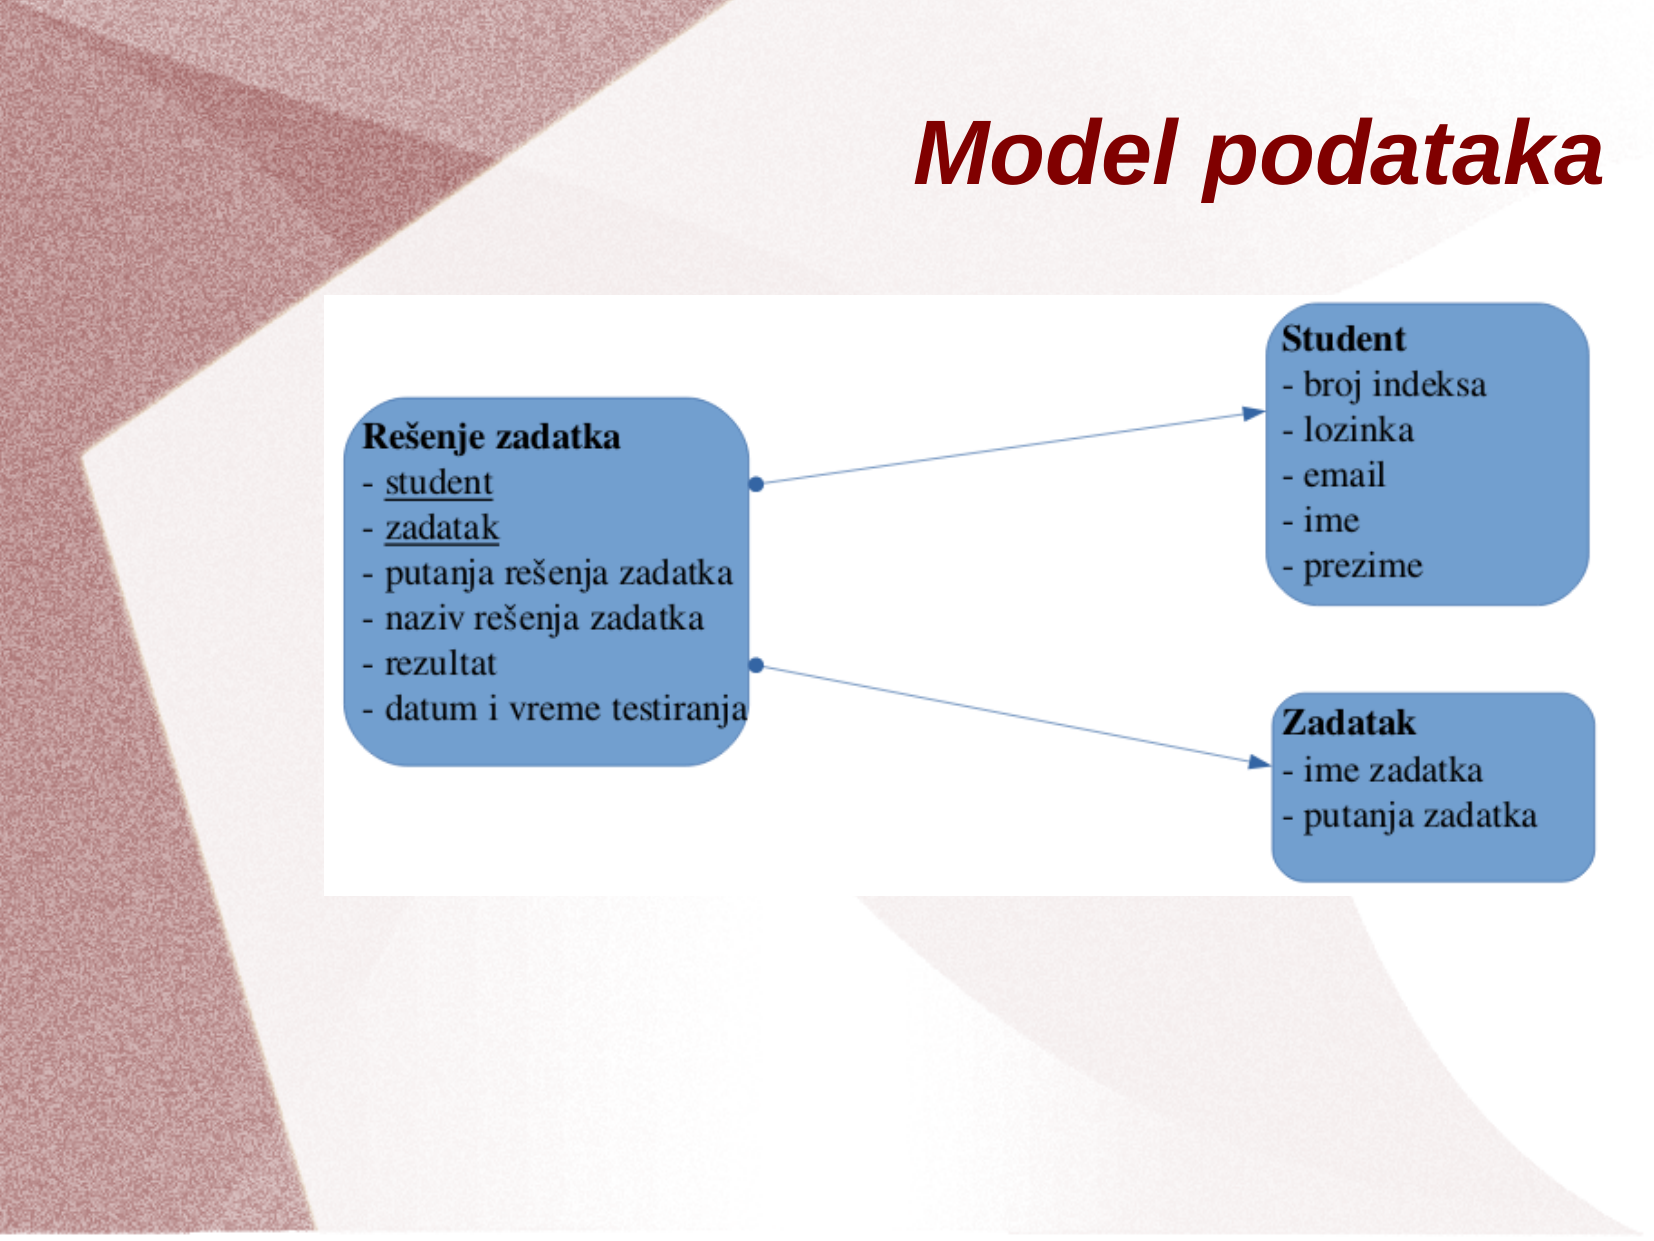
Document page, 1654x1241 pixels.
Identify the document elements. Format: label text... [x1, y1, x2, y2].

title Model podataka [596, 56, 1607, 250]
picture [0, 0, 1654, 1241]
